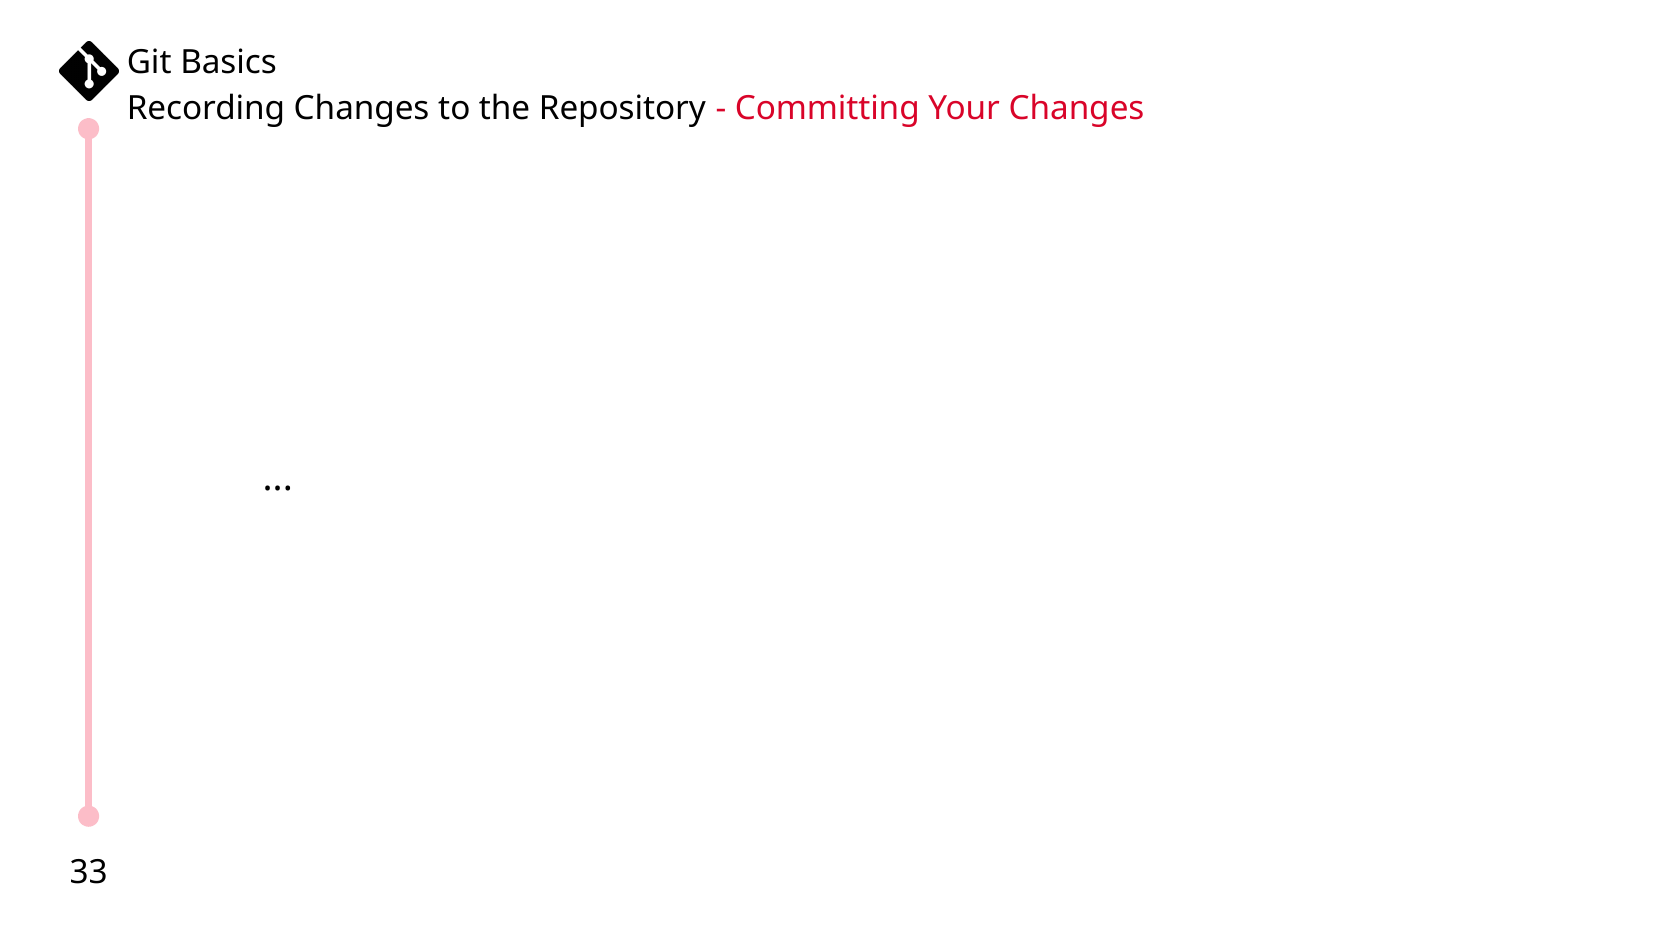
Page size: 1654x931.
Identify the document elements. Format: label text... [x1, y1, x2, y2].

text_box 33 [47, 840, 130, 889]
text_box Git Basics Recording Changes to the Repository - Committing Your Changes [112, 31, 1506, 113]
picture [59, 41, 119, 101]
text_box ... [248, 236, 1406, 709]
